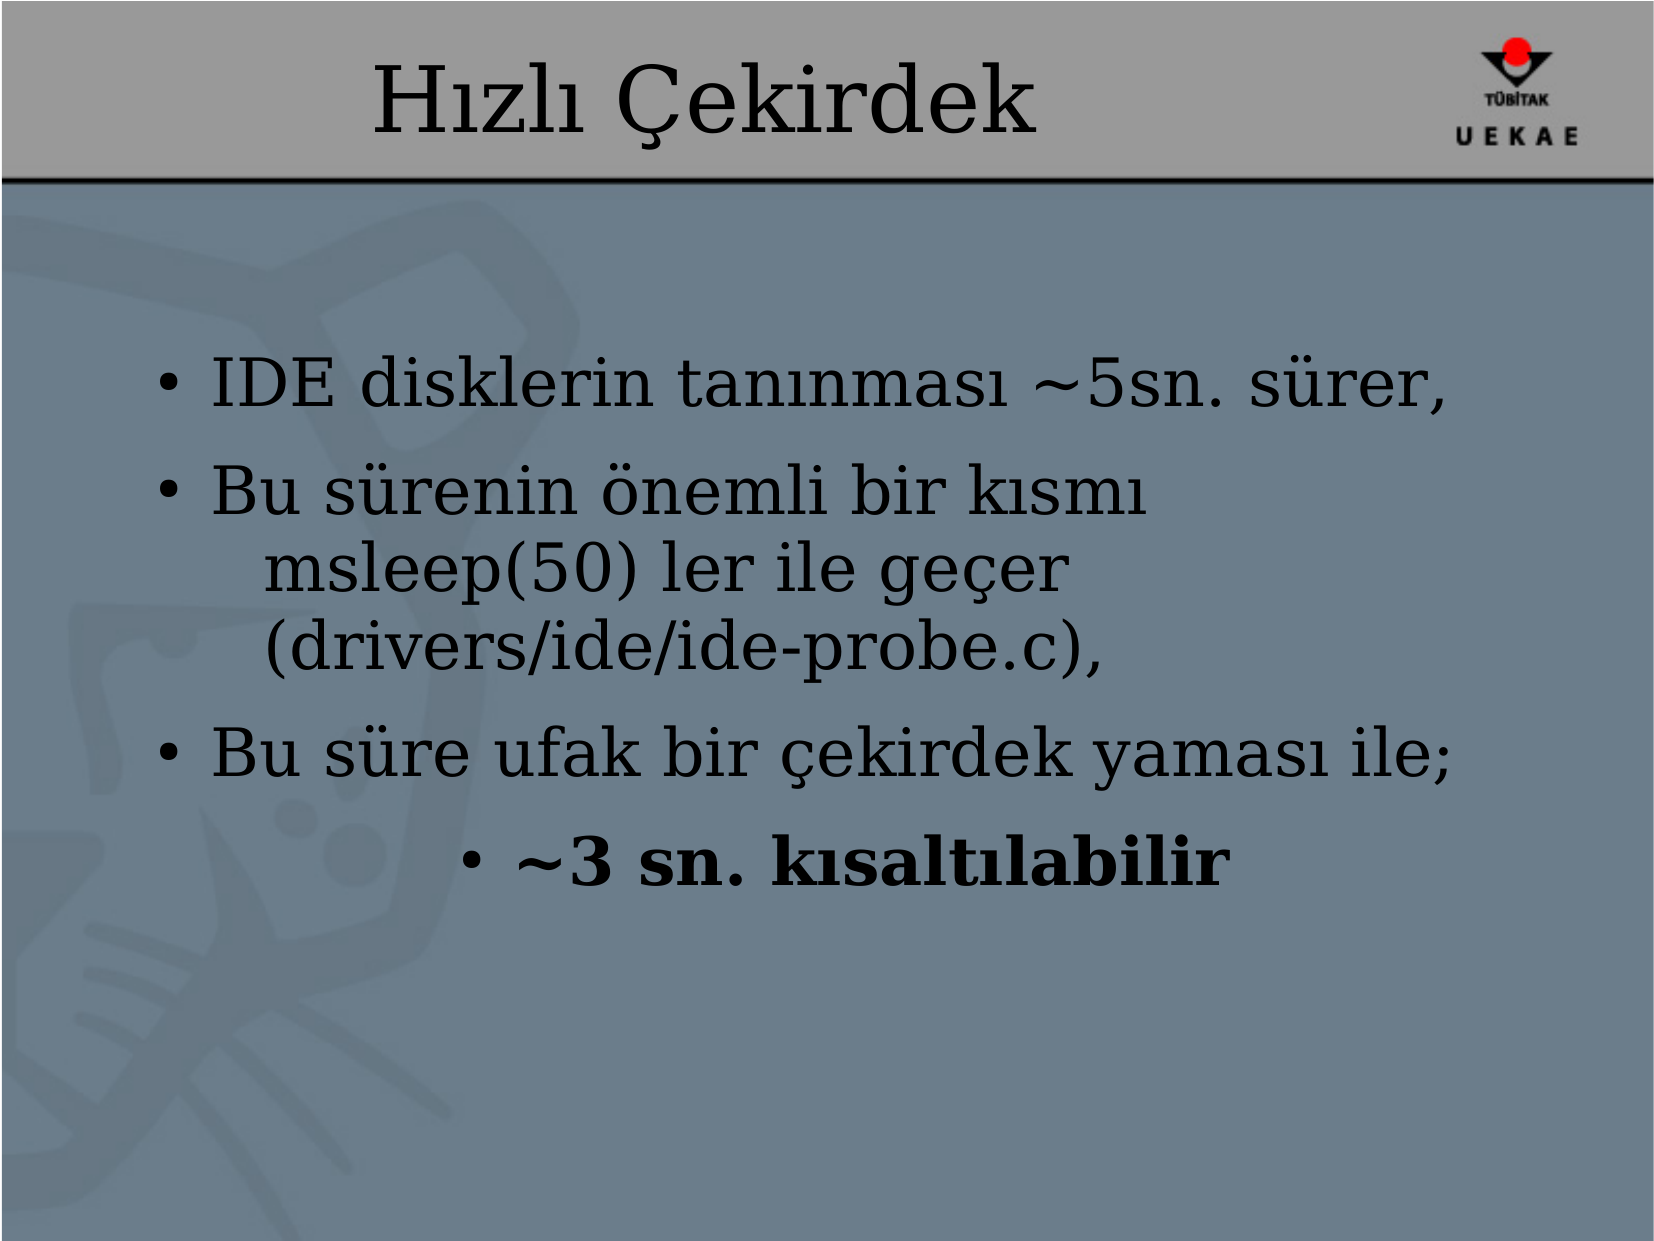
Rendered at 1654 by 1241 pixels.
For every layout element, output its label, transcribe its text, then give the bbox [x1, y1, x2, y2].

list IDE disklerin tanınması ~5sn. sürer, Bu sürenin önemli bir kısmı msleep(50) ler ile geçer (drivers/ide/ide-probe.c), Bu süre ufak bir çekirdek yaması ile; ~3 sn. kısaltılabilir [121, 344, 1534, 1127]
picture [1, 1, 1654, 1241]
title Hızlı Çekirdek [0, 0, 1410, 204]
